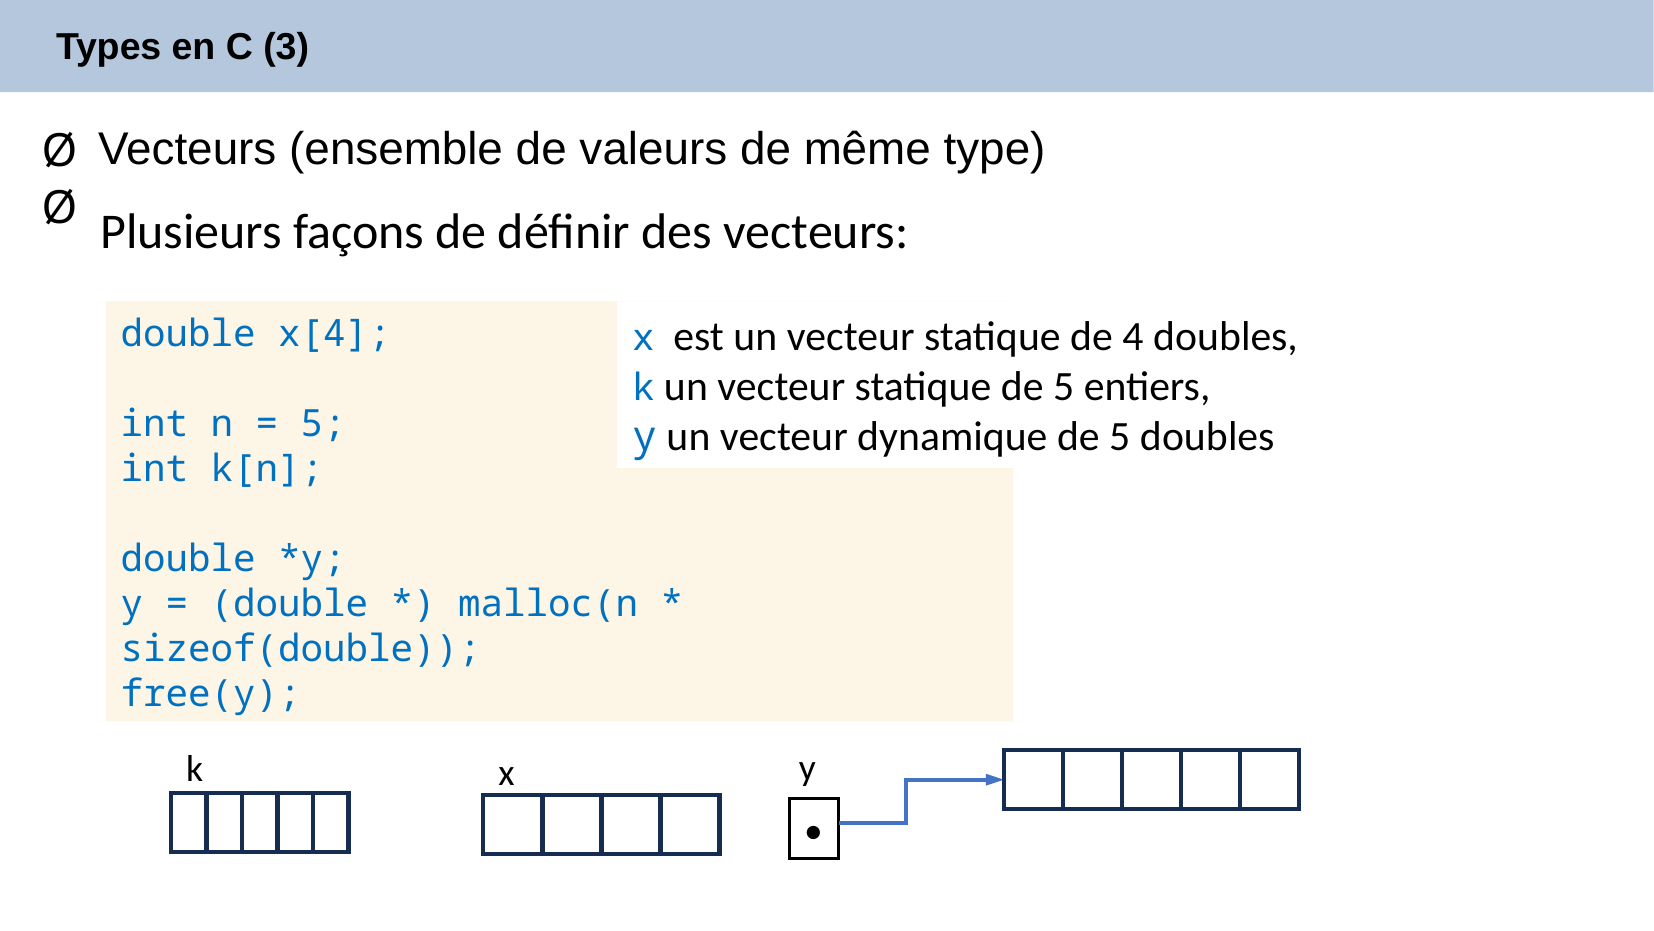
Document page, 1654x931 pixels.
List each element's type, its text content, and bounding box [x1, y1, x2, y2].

text_box x est un vecteur statique de 4 doubles, k un vecteur statique de 5 entiers, y un vecteur dynamique de 5 doubles [617, 301, 1620, 468]
text_box Types en C (3) [0, 0, 1654, 93]
text_box double x[4]; int n = 5; int k[n]; double *y; y = (double *) malloc(n * sizeof(double)); free(y); [105, 301, 1014, 681]
text_box • [789, 798, 839, 859]
text_box y [783, 735, 832, 797]
text_box Vecteurs (ensemble de valeurs de même type) [26, 115, 1466, 206]
text_box x [483, 740, 530, 802]
text_box k [171, 736, 219, 798]
text_box Plusieurs façons de définir des vecteurs: [85, 190, 933, 267]
